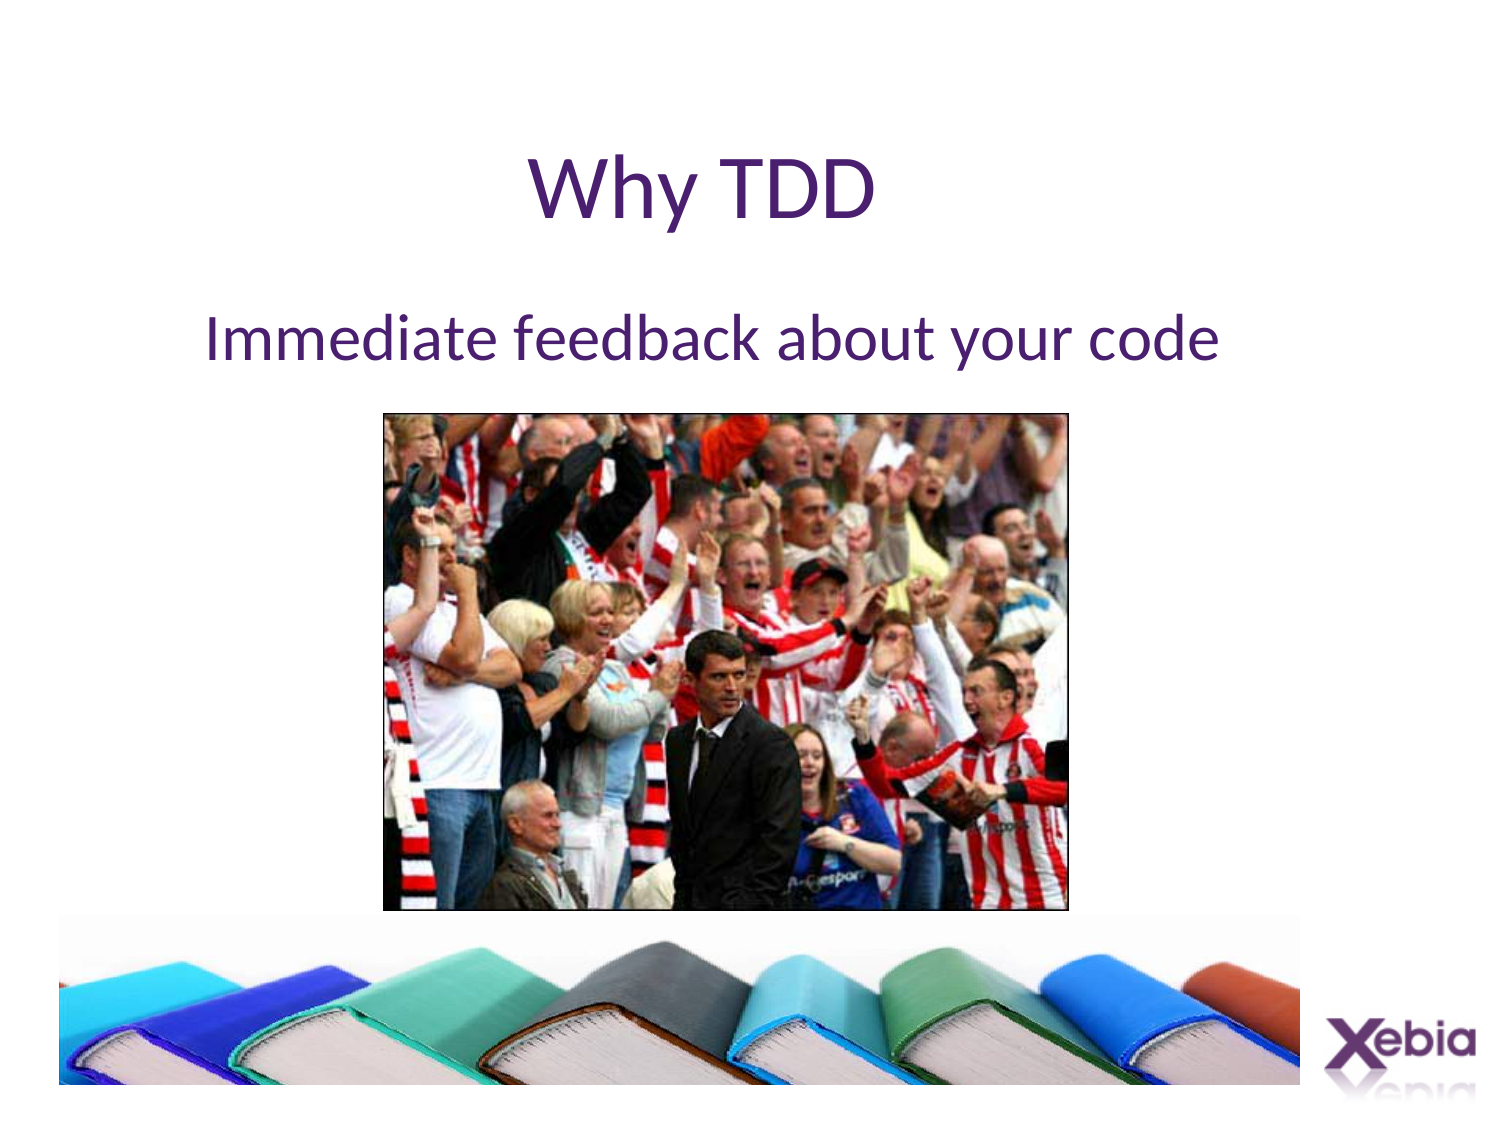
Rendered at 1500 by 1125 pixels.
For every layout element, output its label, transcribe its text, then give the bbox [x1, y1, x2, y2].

picture [59, 915, 1300, 1085]
list Immediate feedback about your code [39, 188, 1388, 563]
title Why TDD [39, 80, 1388, 188]
picture [1324, 970, 1479, 1125]
picture [383, 413, 1069, 911]
